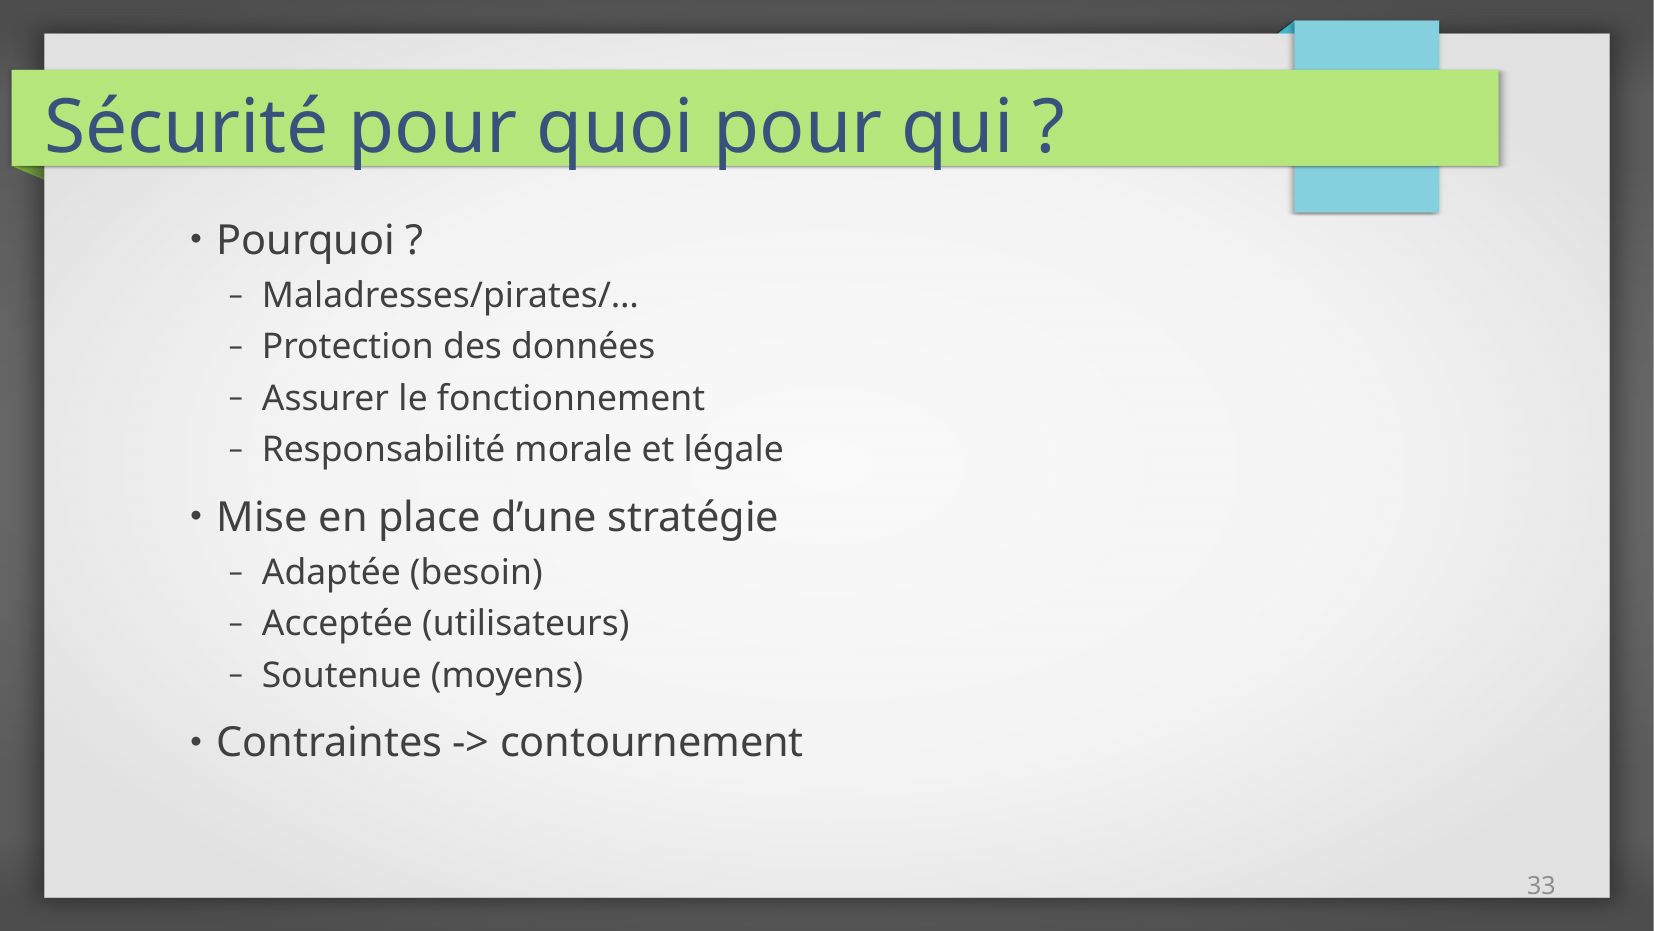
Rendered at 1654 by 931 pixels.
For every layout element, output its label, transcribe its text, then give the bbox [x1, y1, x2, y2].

picture [0, 0, 1654, 931]
text_box Pourquoi ? Maladresses/pirates/… Protection des données Assurer le fonctionnement Responsabilité morale et légale Mise en place d’une stratégie Adaptée (besoin) Acceptée (utilisateurs) Soutenue (moyens) Contraintes -> contournement [175, 211, 1571, 780]
text_box Sécurité pour quoi pour qui ? [29, 29, 1518, 174]
text_box <numéro> [1184, 862, 1571, 912]
